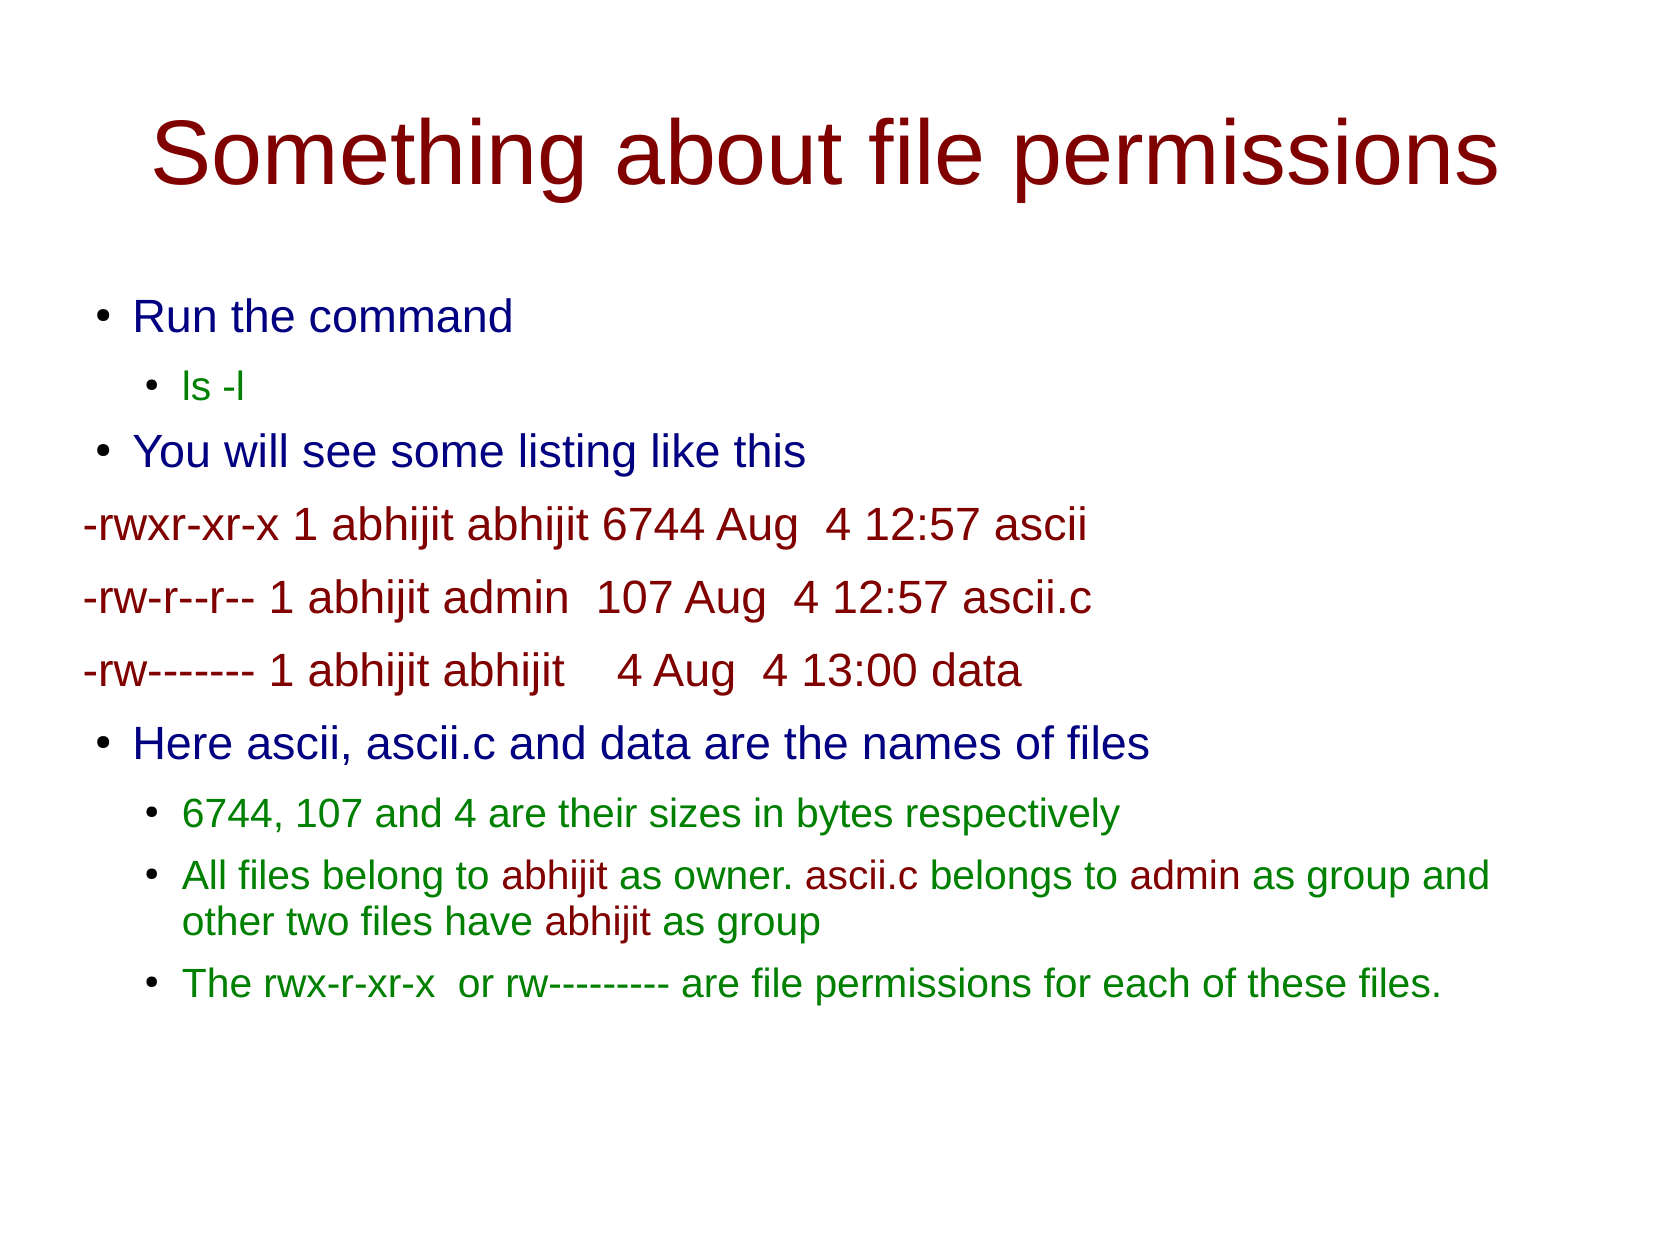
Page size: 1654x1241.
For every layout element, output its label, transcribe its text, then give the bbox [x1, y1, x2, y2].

title Something about file permissions [82, 49, 1571, 257]
list Run the command ls -l You will see some listing like this -rwxr-xr-x 1 abhijit abhijit 6744 Aug 4 12:57 ascii -rw-r--r-- 1 abhijit admin 107 Aug 4 12:57 ascii.c -rw------- 1 abhijit abhijit 4 Aug 4 13:00 data Here ascii, ascii.c and data are the names of files 6744, 107 and 4 are their sizes in bytes respectively All files belong to abhijit as owner. ascii.c belongs to admin as group and other two files have abhijit as group The rwx-r-xr-x or rw--------- are file permissions for each of these files. [82, 290, 1571, 1010]
